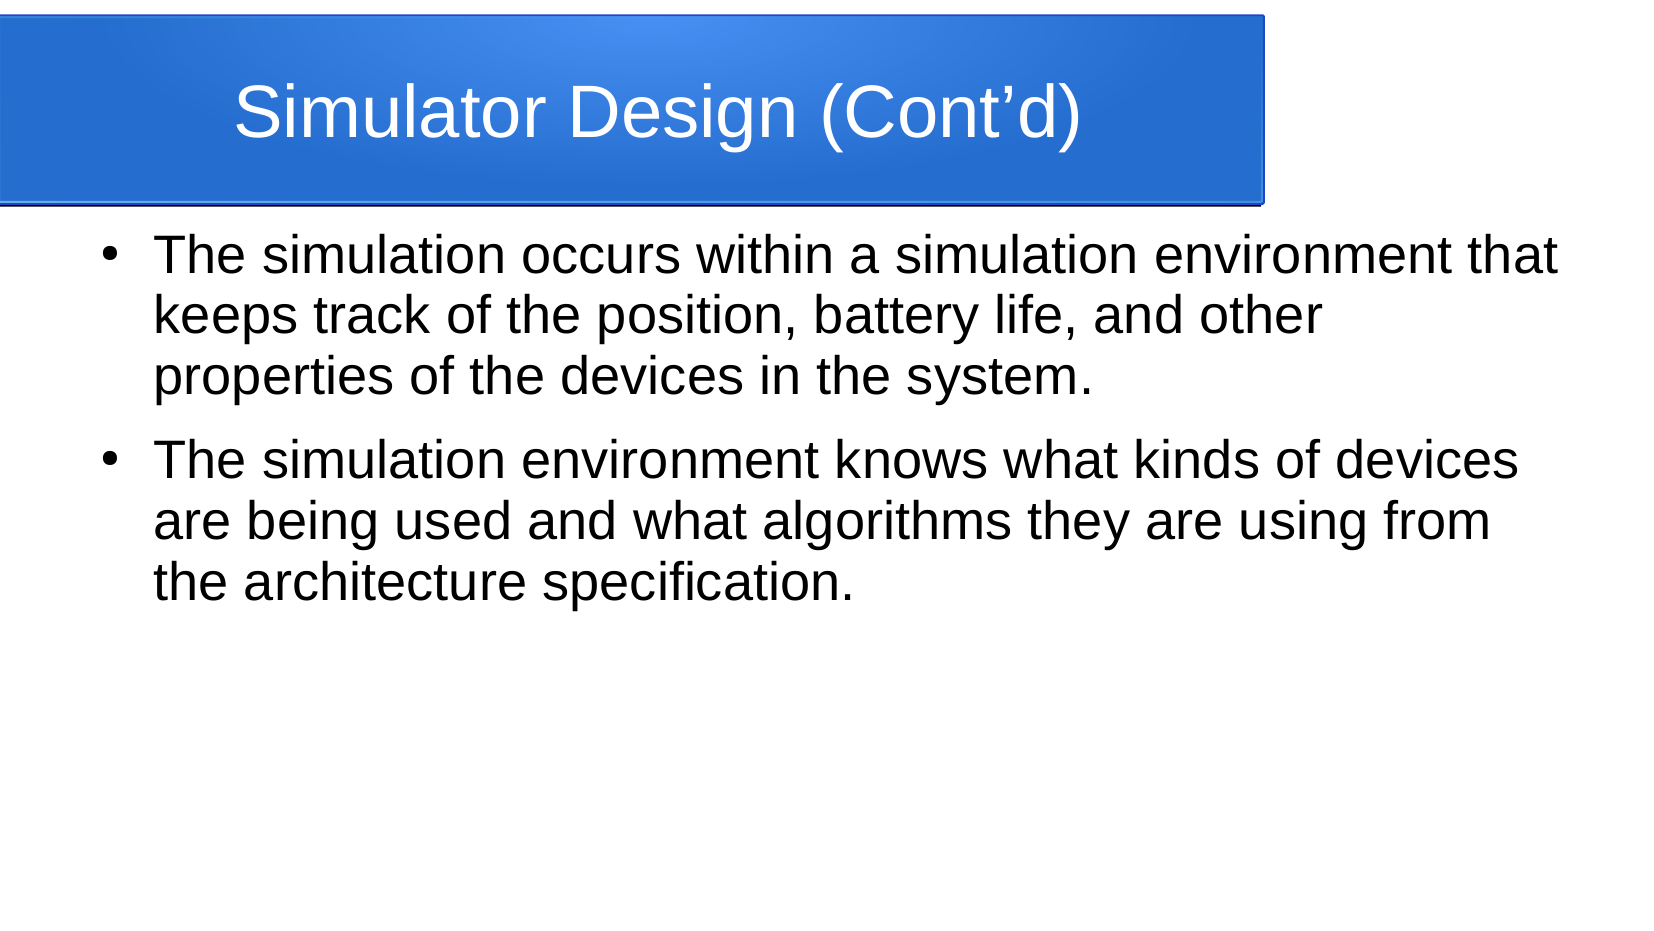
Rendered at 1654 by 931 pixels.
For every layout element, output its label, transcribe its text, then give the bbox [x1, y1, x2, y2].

title Simulator Design (Cont’d) [82, 35, 1235, 189]
list The simulation occurs within a simulation environment that keeps track of the position, battery life, and other properties of the devices in the system. The simulation environment knows what kinds of devices are being used and what algorithms they are using from the architecture specification. [82, 224, 1571, 764]
